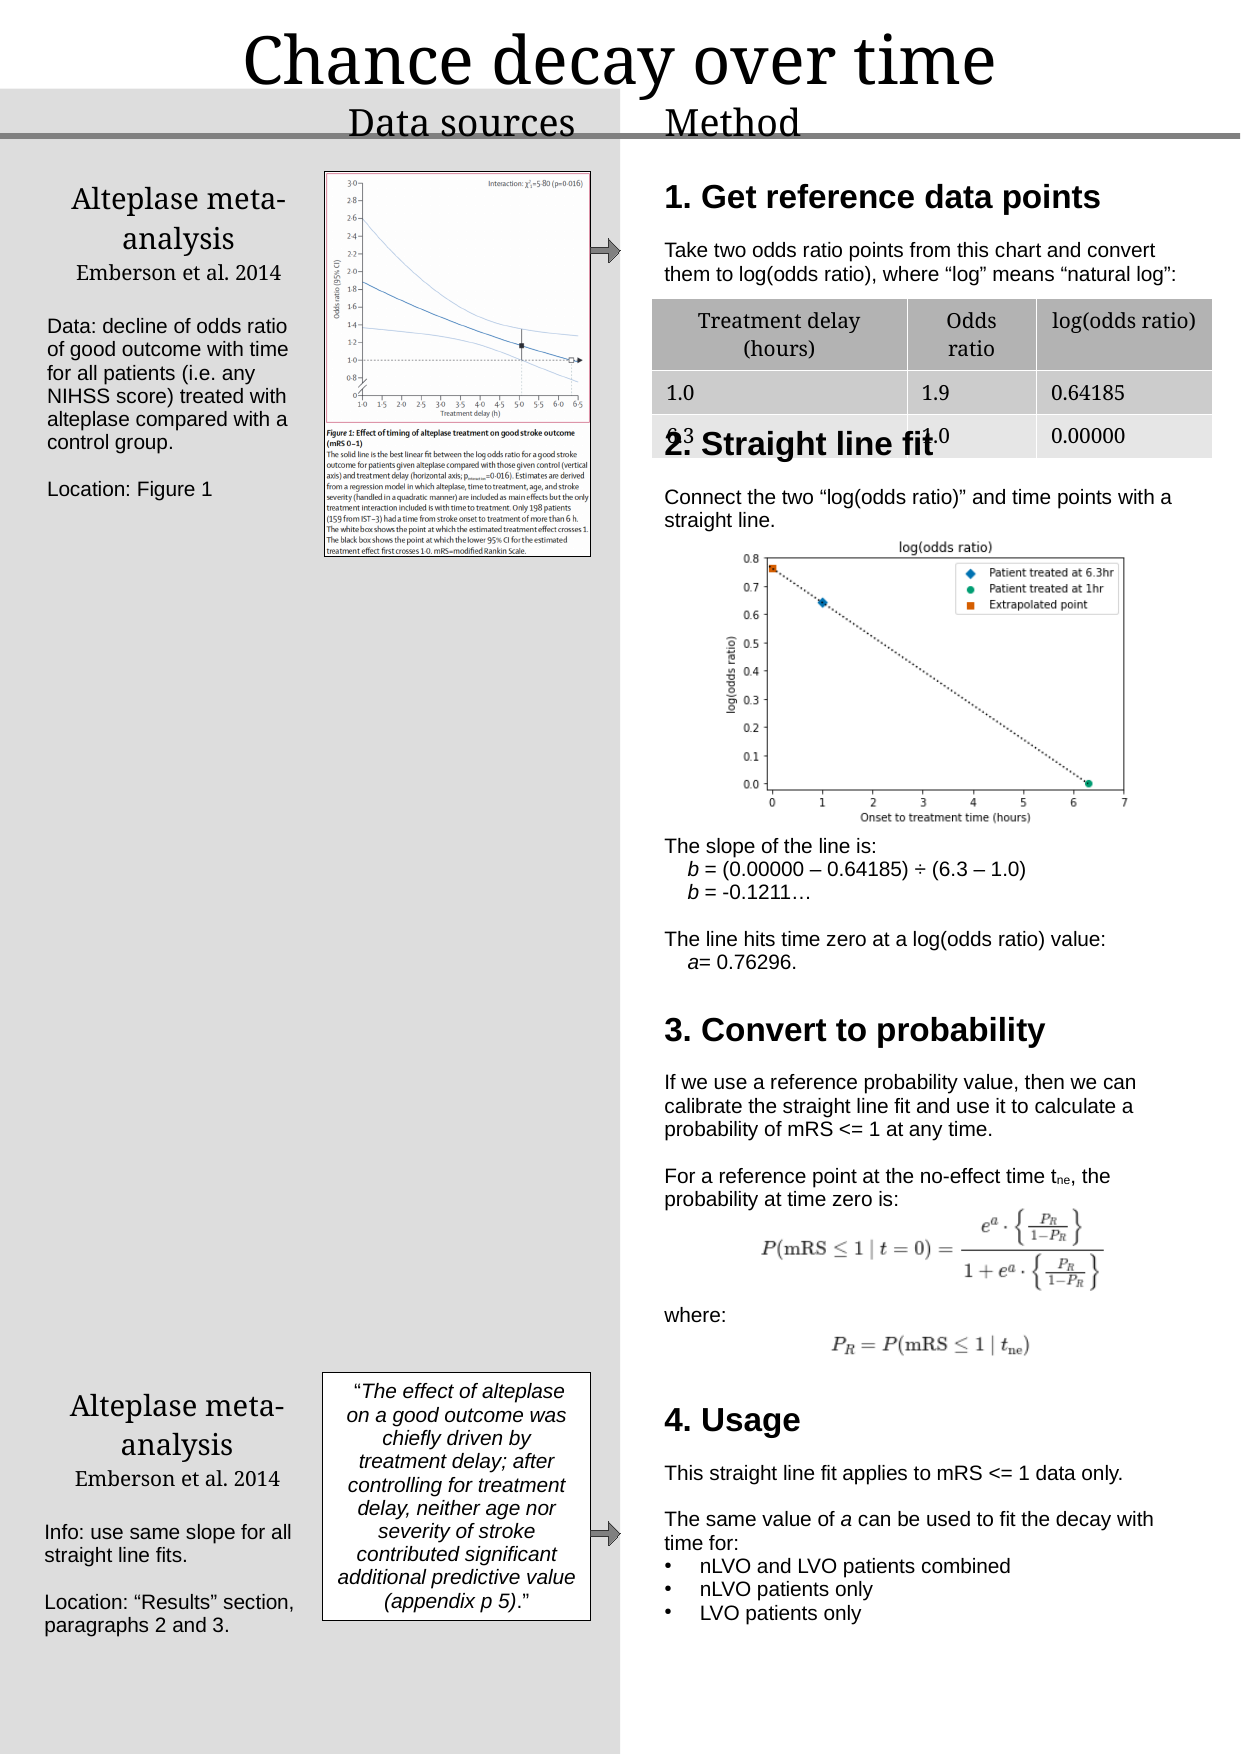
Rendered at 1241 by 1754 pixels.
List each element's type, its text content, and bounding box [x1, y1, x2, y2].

text_box [590, 238, 621, 263]
text_box Data sources [29, 89, 591, 146]
text_box “The effect of alteplase on a good outcome was chiefly driven by treatment delay; after controlling for treatment delay, neither age nor severity of stroke contributed significant additional predictive value (appendix p 5).” [322, 1372, 591, 1621]
text_box Chance decay over time [0, 5, 1241, 88]
text_box Alteplase meta-analysis Emberson et al. 2014 Info: use same slope for all straight line fits. Location: “Results” section, paragraphs 2 and 3. [29, 1377, 322, 1610]
text_box Alteplase meta-analysis Emberson et al. 2014 Data: decline of odds ratio of good outcome with time for all patients (i.e. any NIHSS score) treated with alteplase compared with a control group. Location: Figure 1 [32, 171, 325, 497]
text_box [590, 1521, 621, 1546]
text_box 1. Get reference data points Take two odds ratio points from this chart and convert them to log(odds ratio), where “log” means “natural log”: 2. Straight line fit Connect the two “log(odds ratio)” and time points with a straight line. The slope of the line is: b = (0.00000 – 0.64185) ÷ (6.3 – 1.0) b = -0.1211… The line hits time zero at a log(odds ratio) value: a= 0.76296. 3. Convert to probability If we use a reference probability value, then we can calibrate the straight line fit and use it to calculate a probability of mRS <= 1 at any time. For a reference point at the no-effect time tne, the probability at time zero is: where: 4. Usage This straight line fit applies to mRS <= 1 data only. The same value of a can be used to fit the decay with time for: nLVO and LVO patients combined nLVO patients only LVO patients only [649, 171, 1211, 1754]
text_box Method [649, 89, 1211, 146]
picture [324, 171, 591, 557]
